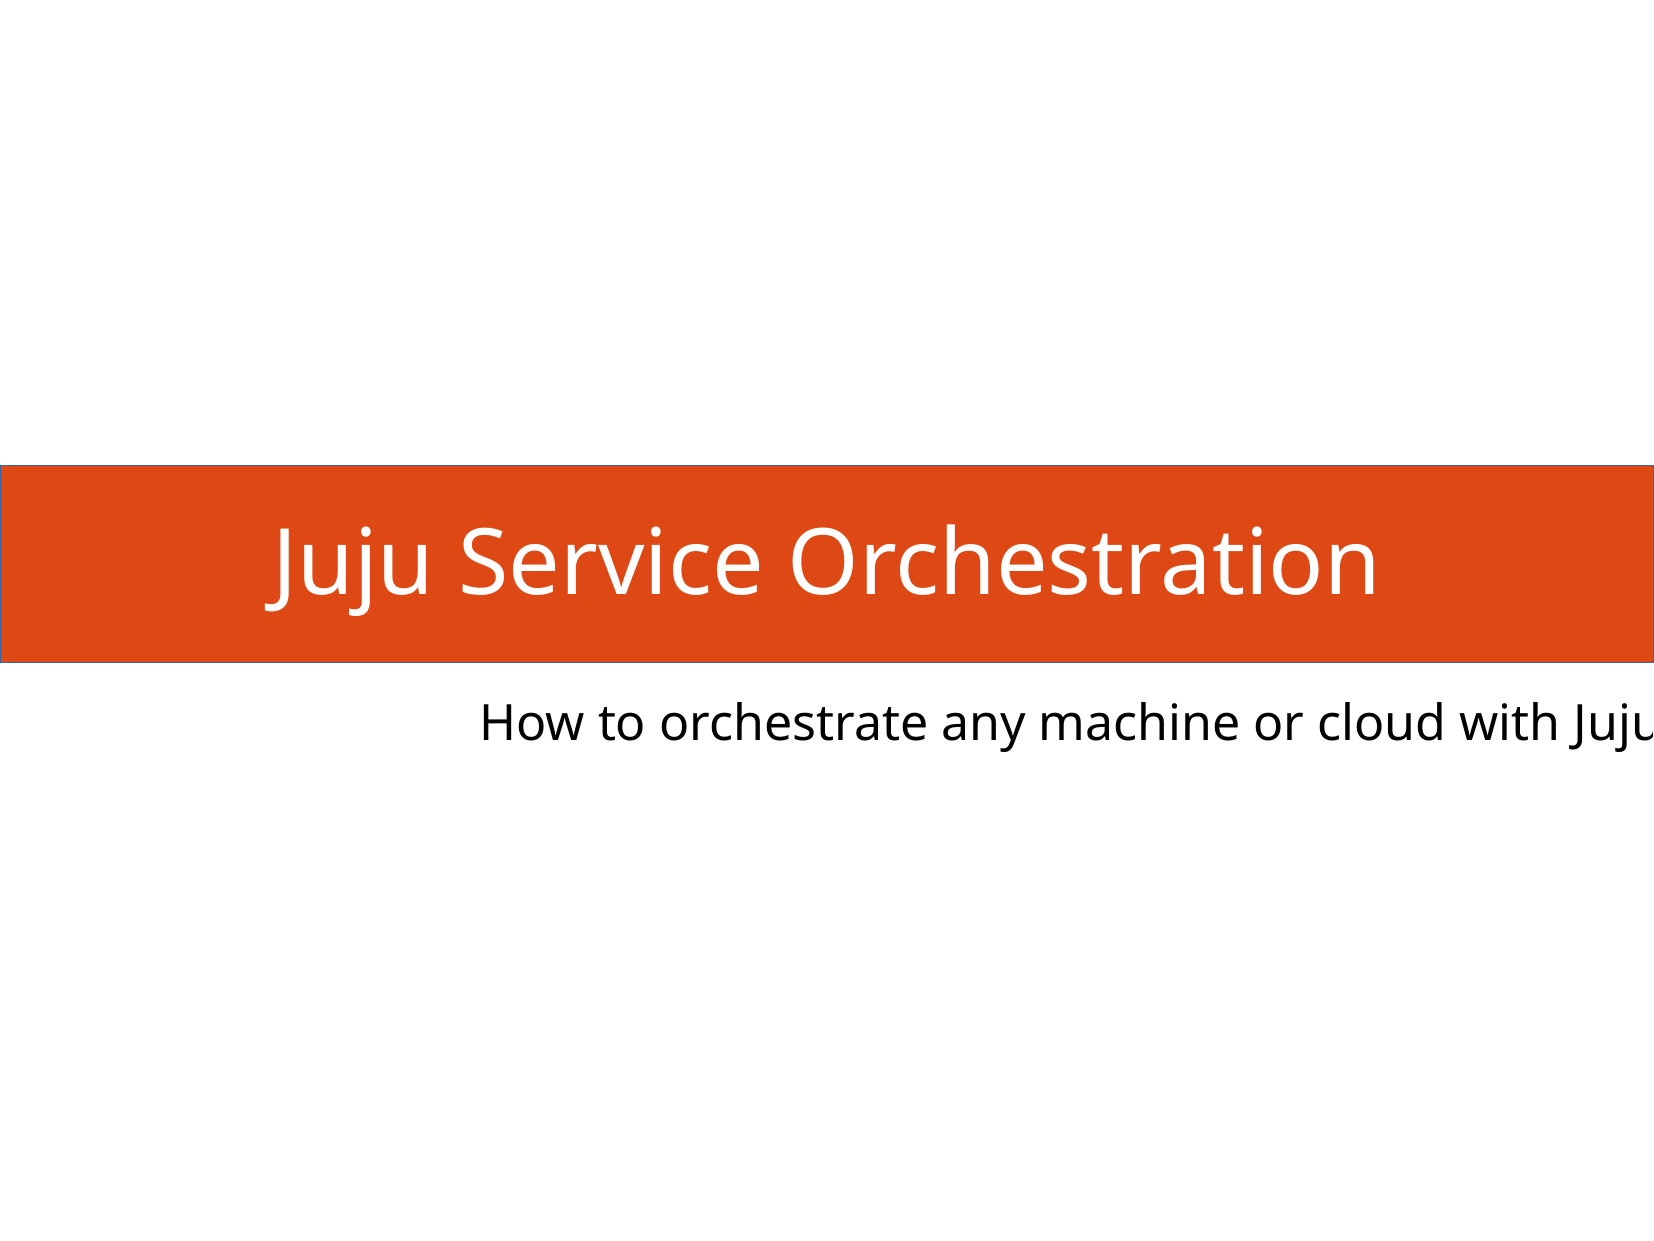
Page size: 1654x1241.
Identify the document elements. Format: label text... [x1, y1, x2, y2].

text_box How to orchestrate any machine or cloud with Juju [464, 679, 1639, 751]
title Juju Service Orchestration [83, 455, 1572, 663]
